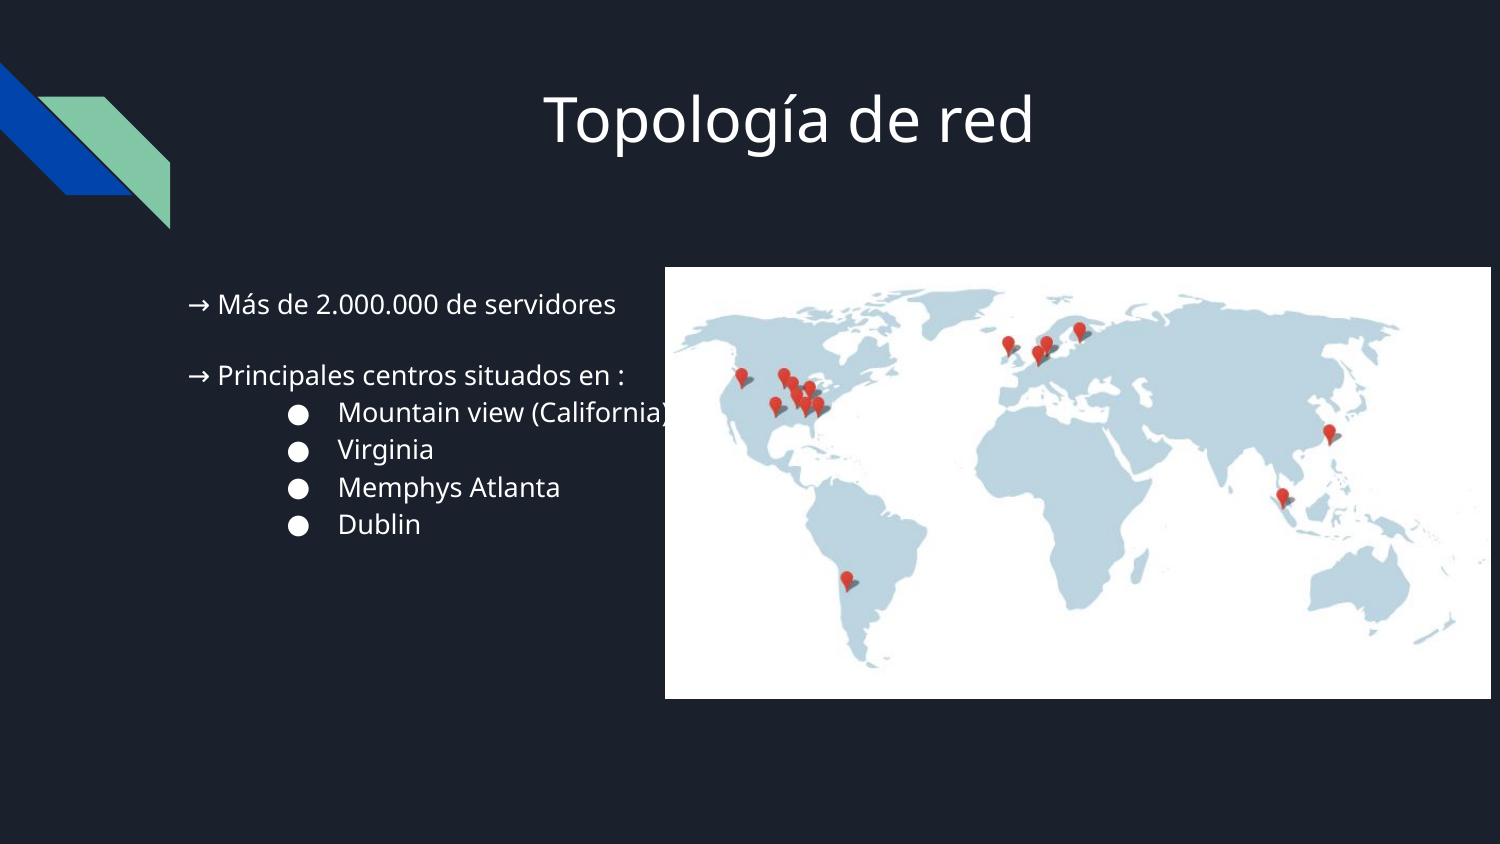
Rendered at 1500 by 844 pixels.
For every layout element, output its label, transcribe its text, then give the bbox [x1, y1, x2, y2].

picture [665, 267, 1491, 699]
title Topología de red [212, 64, 1368, 215]
list → Más de 2.000.000 de servidores → Principales centros situados en : Mountain view (California) Virginia Memphys Atlanta Dublin [172, 267, 1328, 746]
